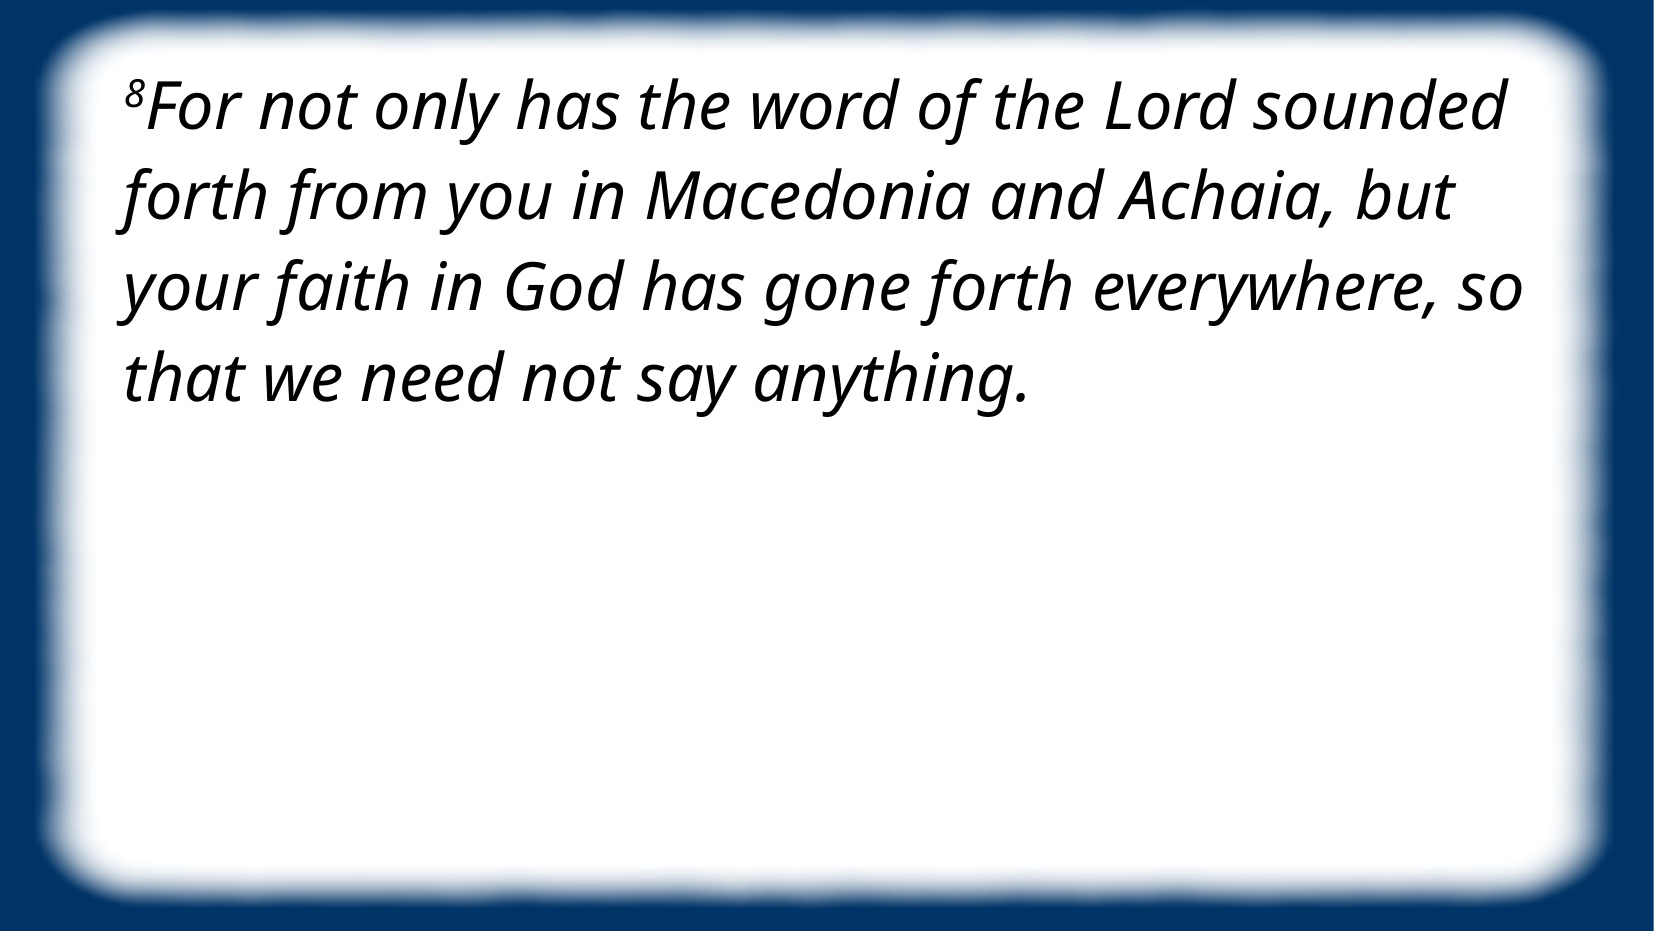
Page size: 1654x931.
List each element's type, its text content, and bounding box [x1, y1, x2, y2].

text_box 8For not only has the word of the Lord sounded forth from you in Macedonia and Achaia, but your faith in God has gone forth everywhere, so that we need not say anything. [109, 50, 1565, 456]
picture [0, 0, 1654, 931]
